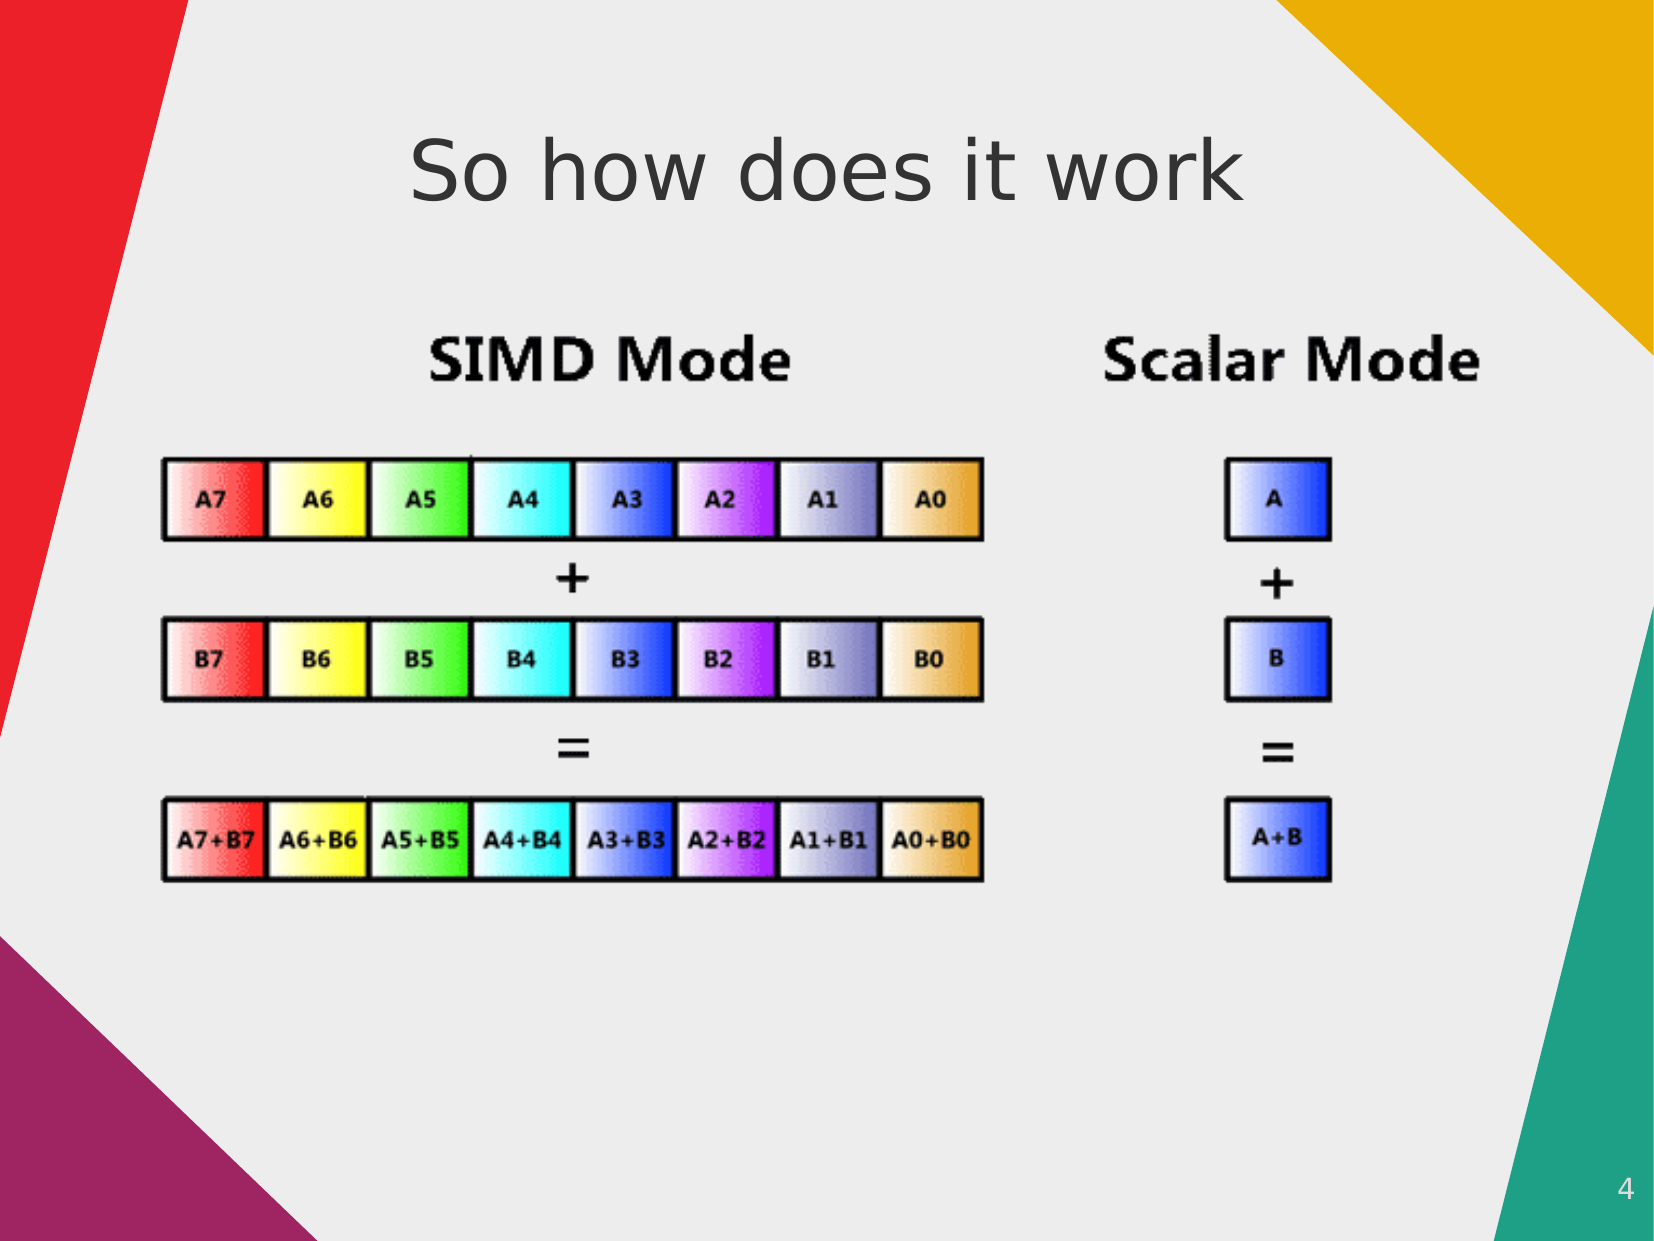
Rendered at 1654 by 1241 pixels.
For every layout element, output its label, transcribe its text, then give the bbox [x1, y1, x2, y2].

picture [142, 301, 1512, 898]
title So how does it work [114, 73, 1539, 271]
